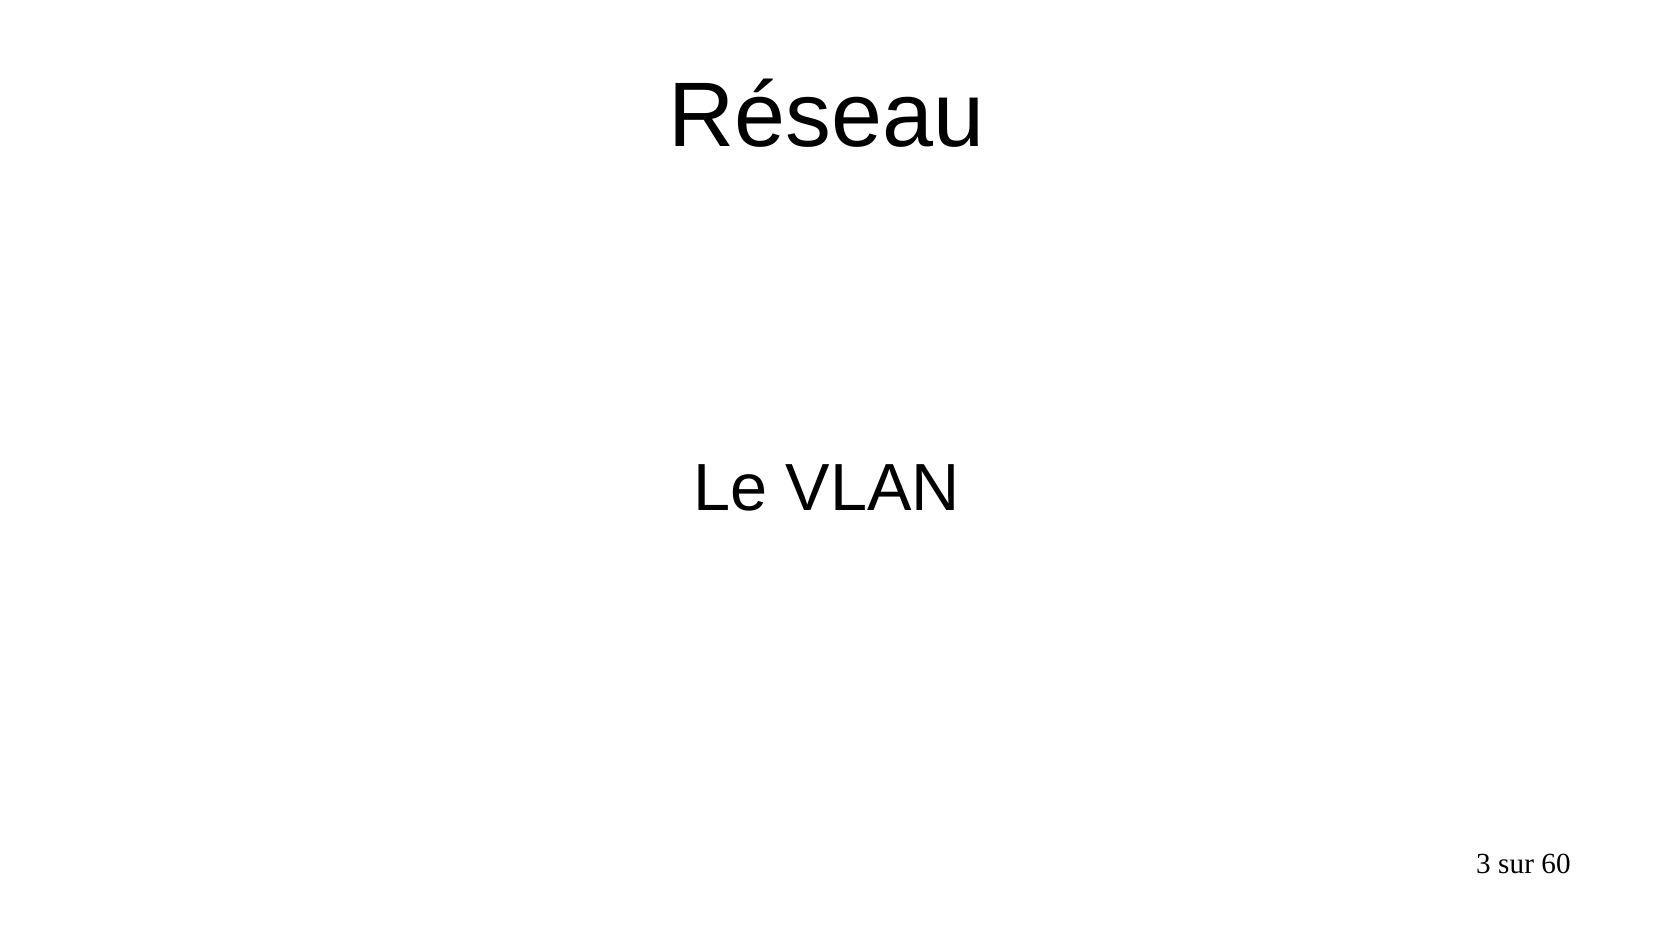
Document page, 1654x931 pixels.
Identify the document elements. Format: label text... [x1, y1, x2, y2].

title Réseau [82, 37, 1571, 193]
subtitle Le VLAN [82, 217, 1571, 758]
